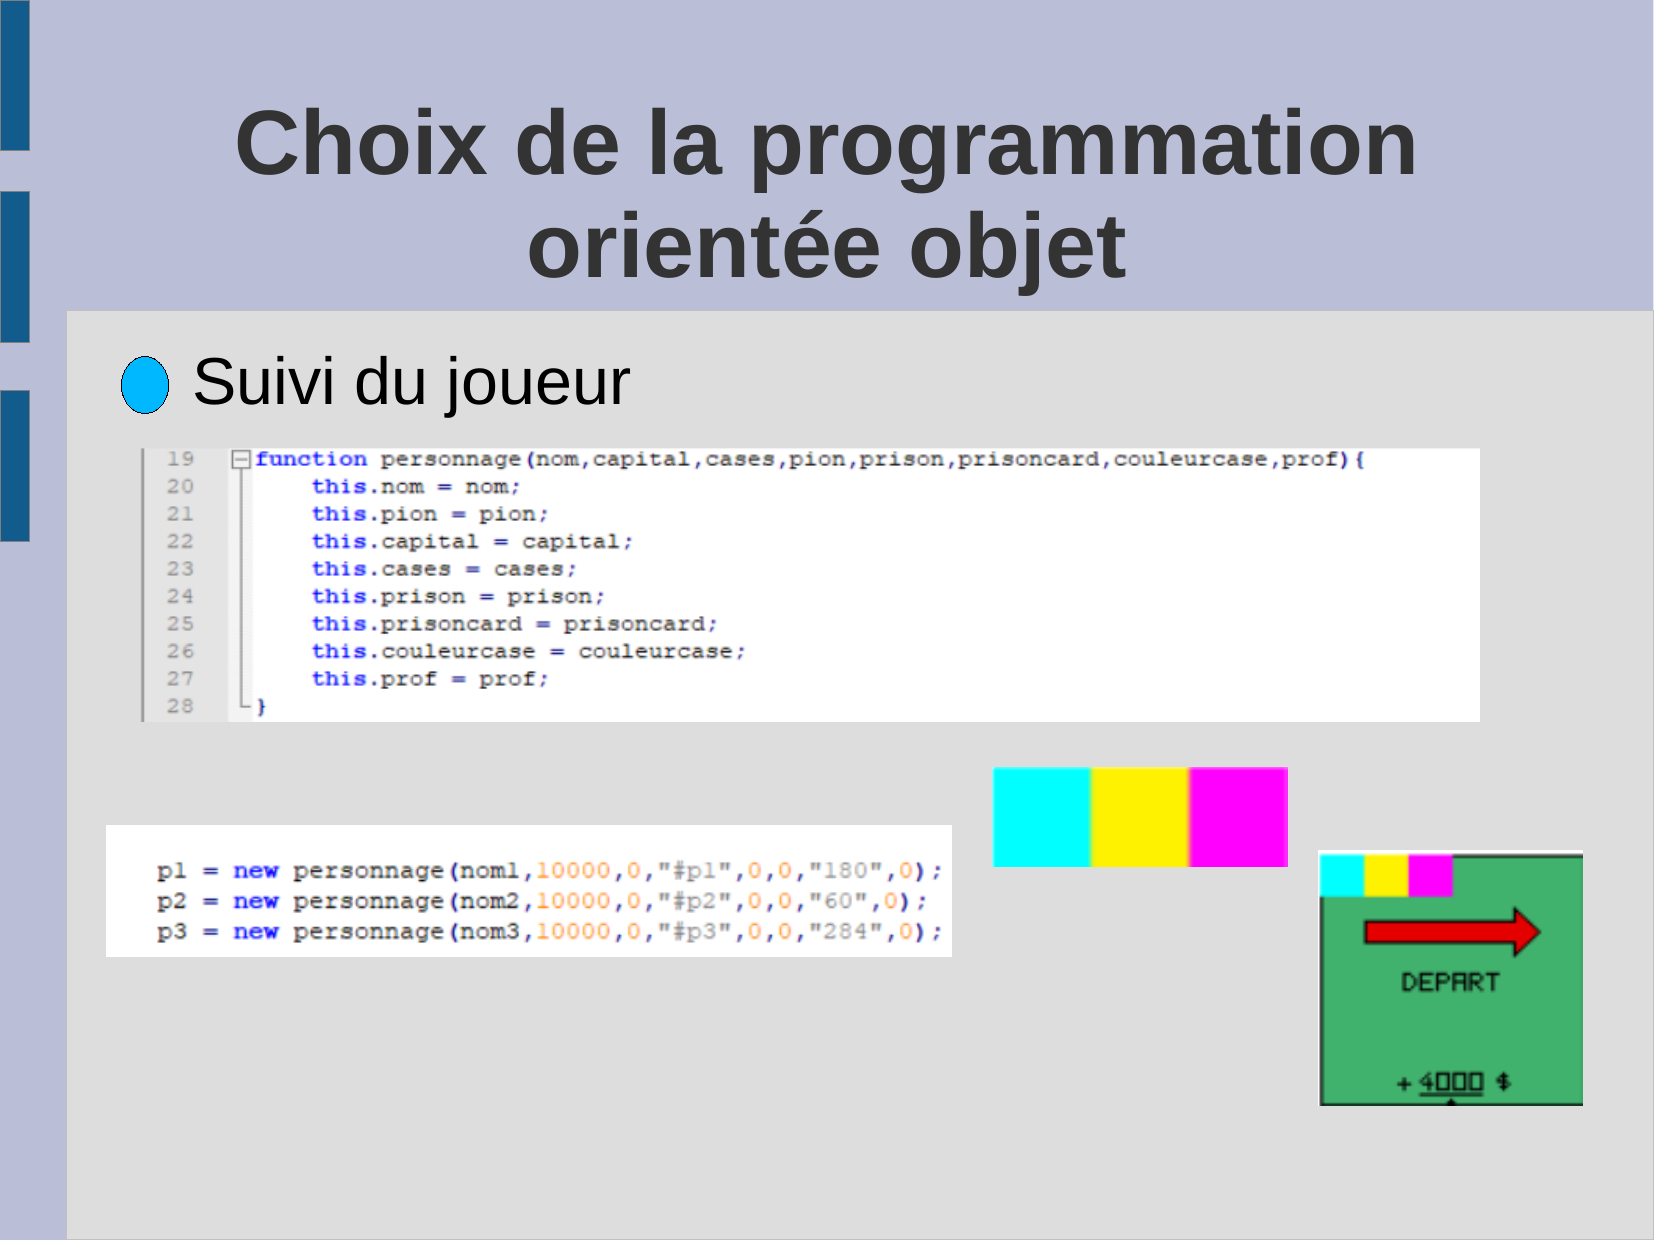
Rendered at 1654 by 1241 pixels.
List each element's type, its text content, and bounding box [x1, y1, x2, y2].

picture [1318, 850, 1583, 1106]
picture [121, 436, 1480, 722]
picture [106, 825, 952, 957]
list Suivi du joueur [121, 344, 1534, 1126]
picture [992, 767, 1288, 867]
title Choix de la programmation orientée objet [121, 90, 1534, 298]
text_box [121, 356, 169, 414]
